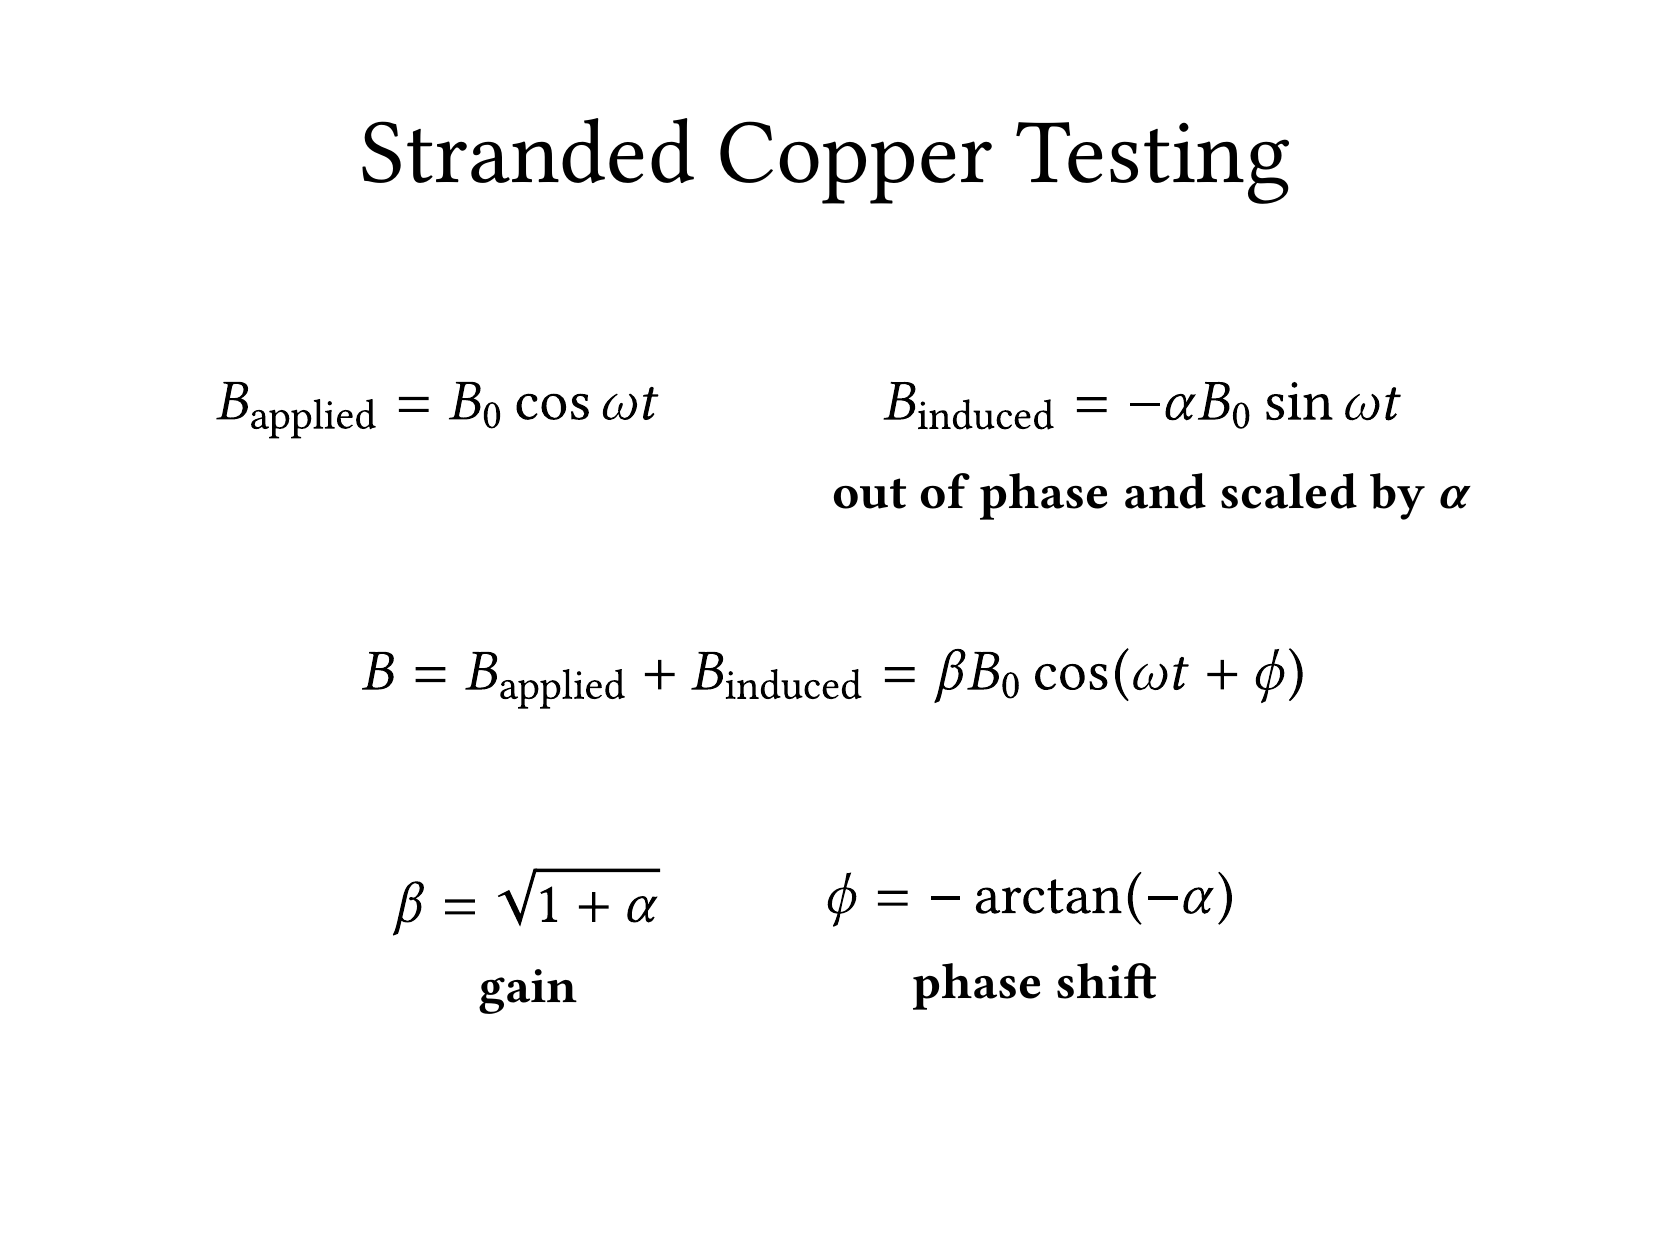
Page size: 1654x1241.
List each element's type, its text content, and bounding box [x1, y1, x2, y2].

text_box phase shift [897, 946, 1180, 1022]
text_box gain [465, 949, 610, 1037]
text_box out of phase and scaled by α [817, 456, 1654, 532]
text_box [392, 868, 661, 936]
text_box [823, 871, 1235, 927]
title Stranded Copper Testing [82, 49, 1571, 257]
text_box [882, 381, 1401, 430]
text_box [361, 648, 1306, 709]
text_box [215, 381, 659, 439]
